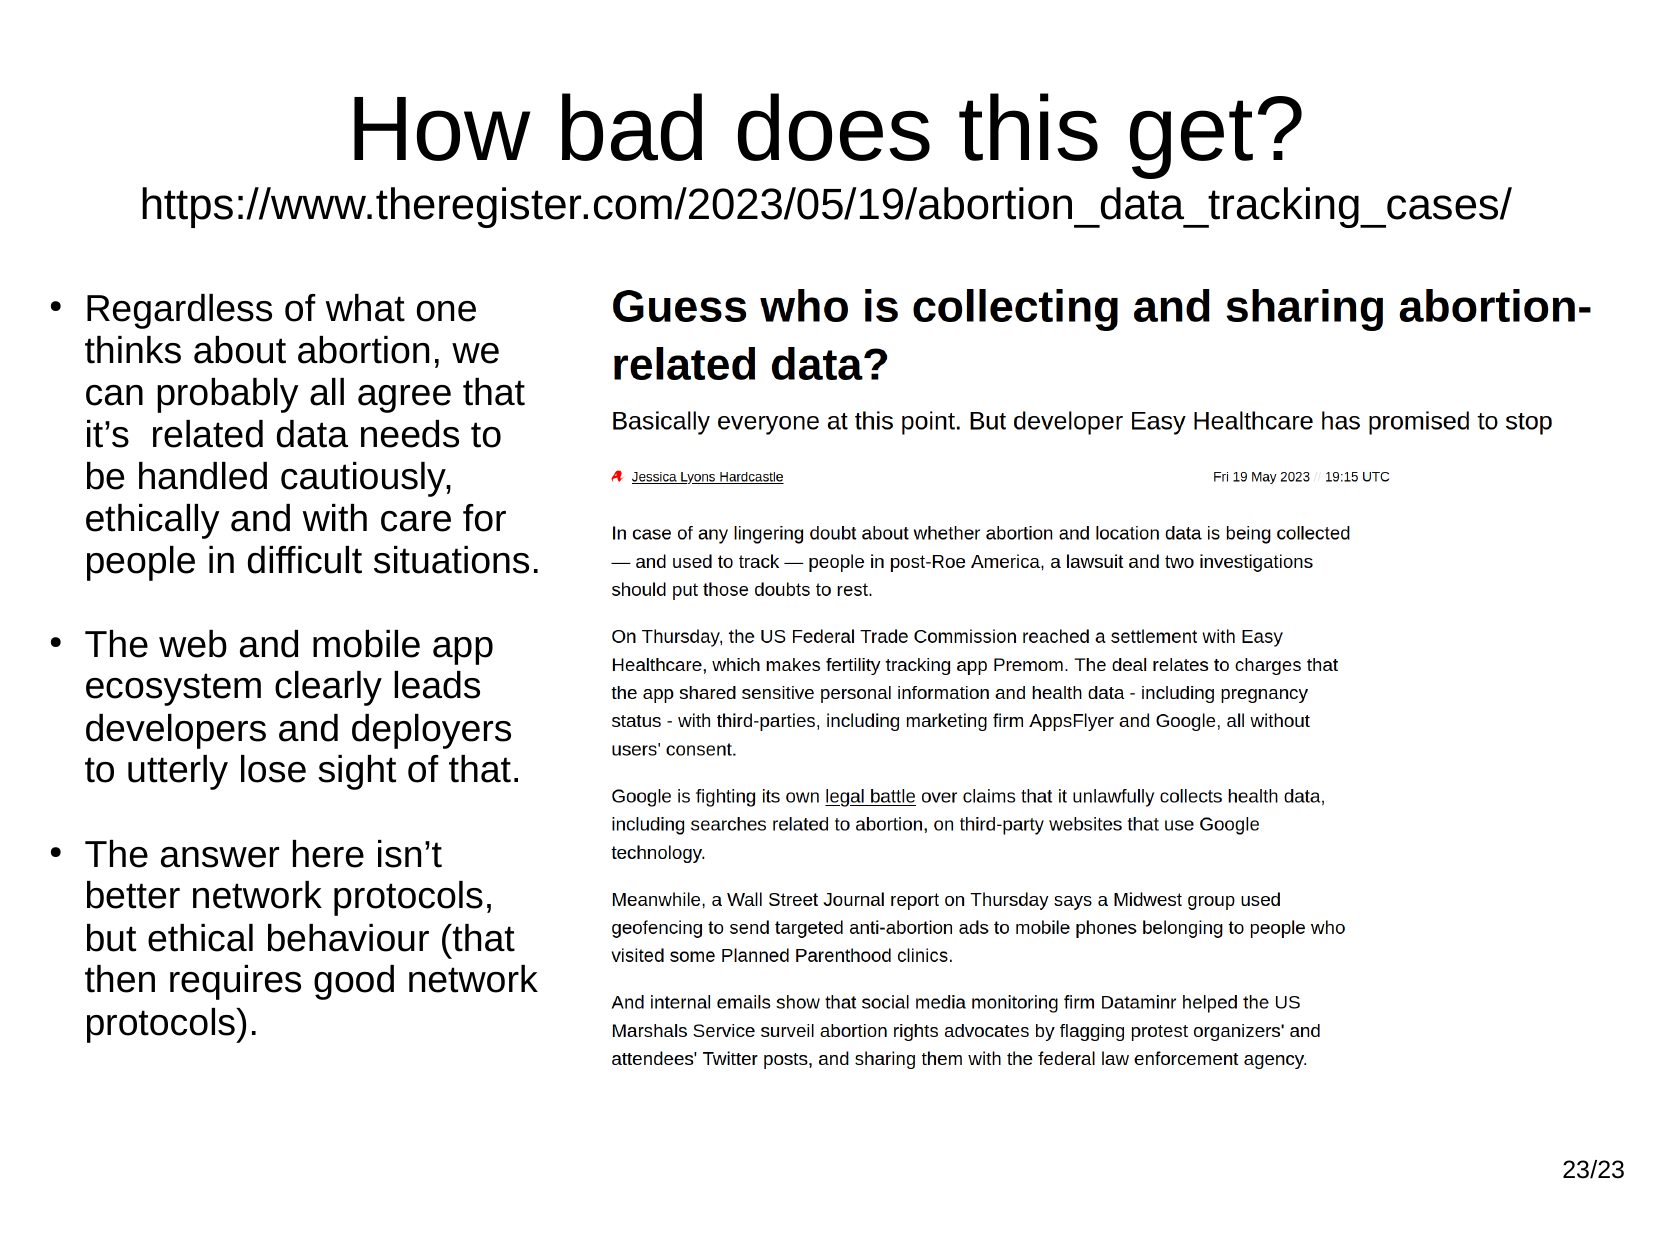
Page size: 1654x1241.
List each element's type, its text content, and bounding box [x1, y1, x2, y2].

title How bad does this get? https://www.theregister.com/2023/05/19/abortion_data_tracking_cases/ [82, 49, 1571, 257]
text_box Regardless of what one thinks about abortion, we can probably all agree that it’s related data needs to be handled cautiously, ethically and with care for people in difficult situations. The web and mobile app ecosystem clearly leads developers and deployers to utterly lose sight of that. The answer here isn’t better network protocols, but ethical behaviour (that then requires good network protocols). [34, 279, 560, 1051]
picture [572, 262, 1636, 1096]
